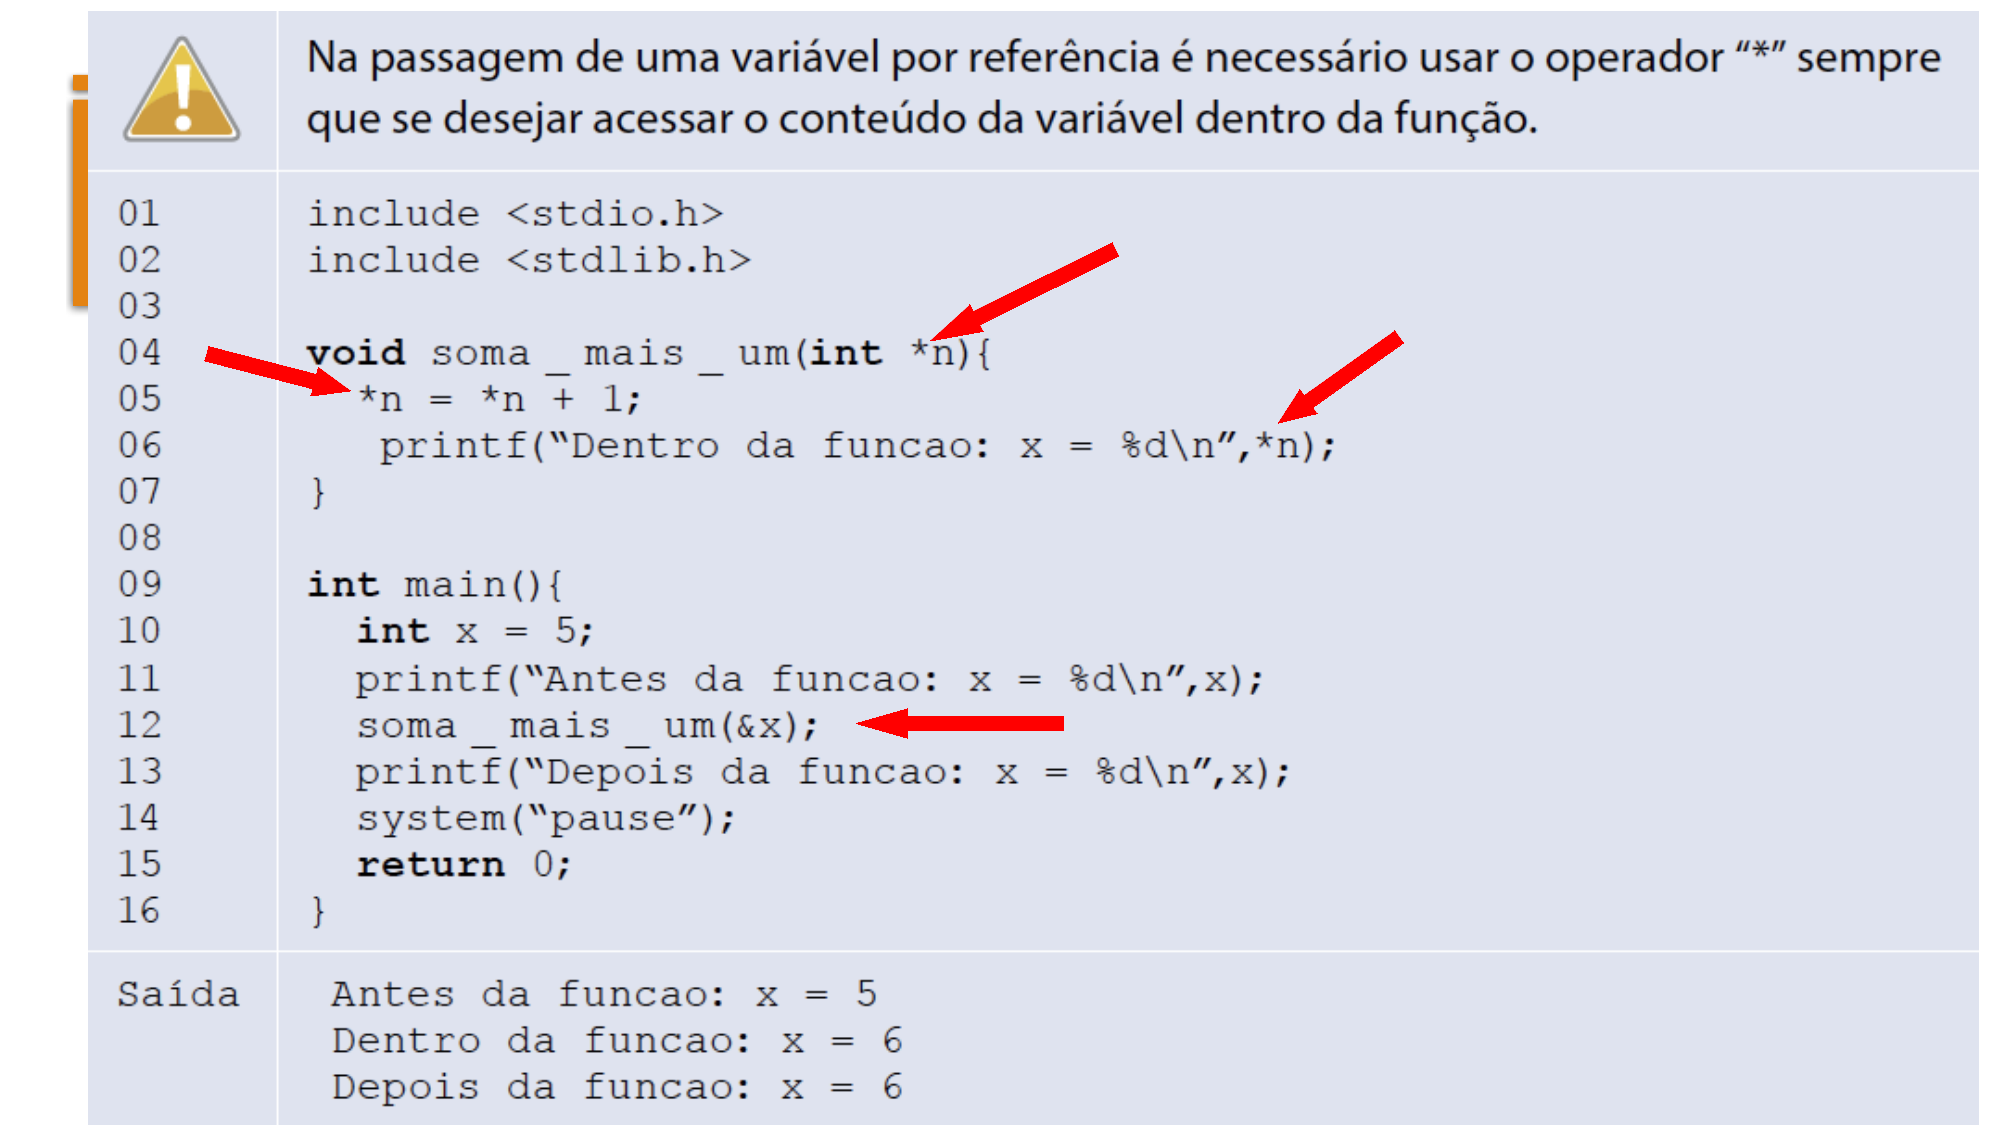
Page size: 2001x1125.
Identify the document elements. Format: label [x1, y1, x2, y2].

text_box [856, 708, 1064, 739]
text_box [204, 346, 351, 396]
text_box [930, 242, 1119, 341]
text_box [1278, 330, 1404, 424]
picture [88, 11, 1979, 1125]
